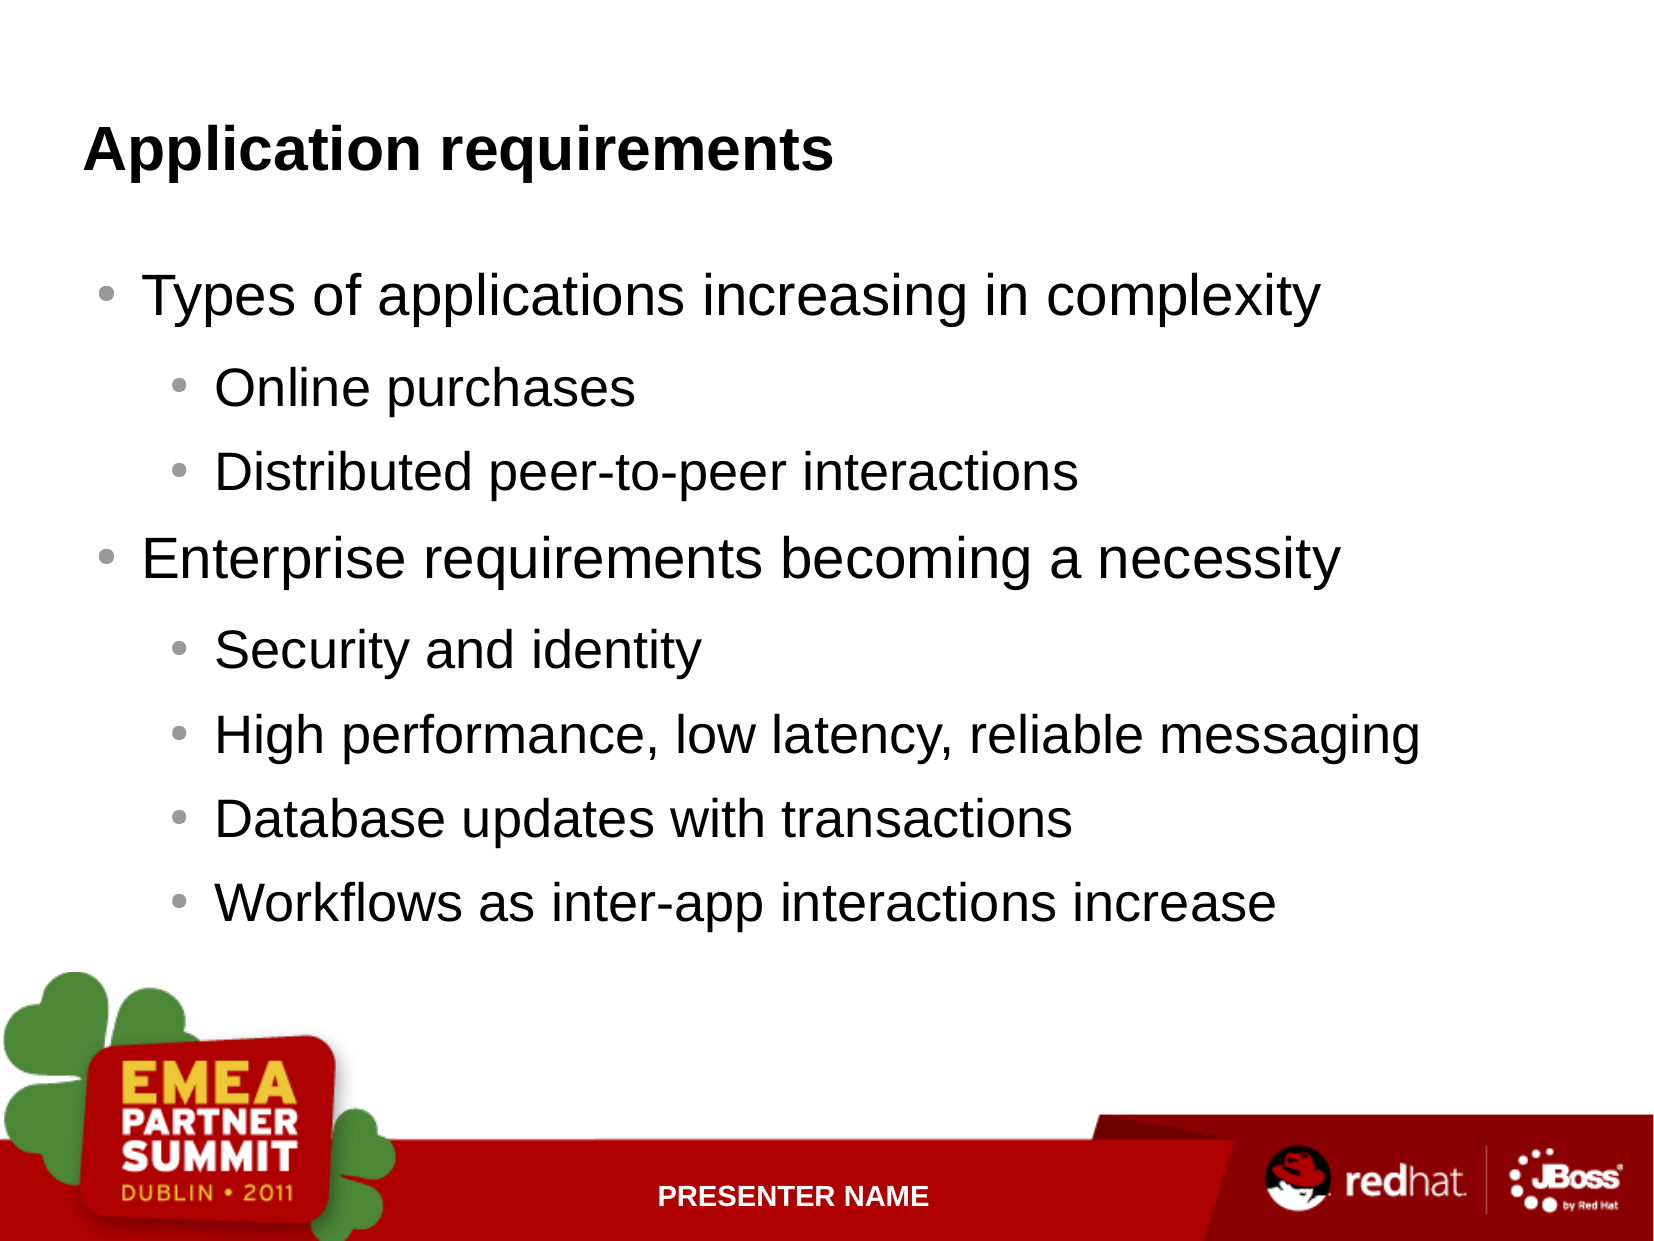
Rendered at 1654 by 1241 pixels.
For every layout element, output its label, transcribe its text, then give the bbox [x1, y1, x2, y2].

picture [0, 972, 1654, 1241]
title Application requirements [82, 62, 1571, 236]
list Types of applications increasing in complexity Online purchases Distributed peer-to-peer interactions Enterprise requirements becoming a necessity Security and identity High performance, low latency, reliable messaging Database updates with transactions Workflows as inter-app interactions increase [80, 262, 1570, 1042]
